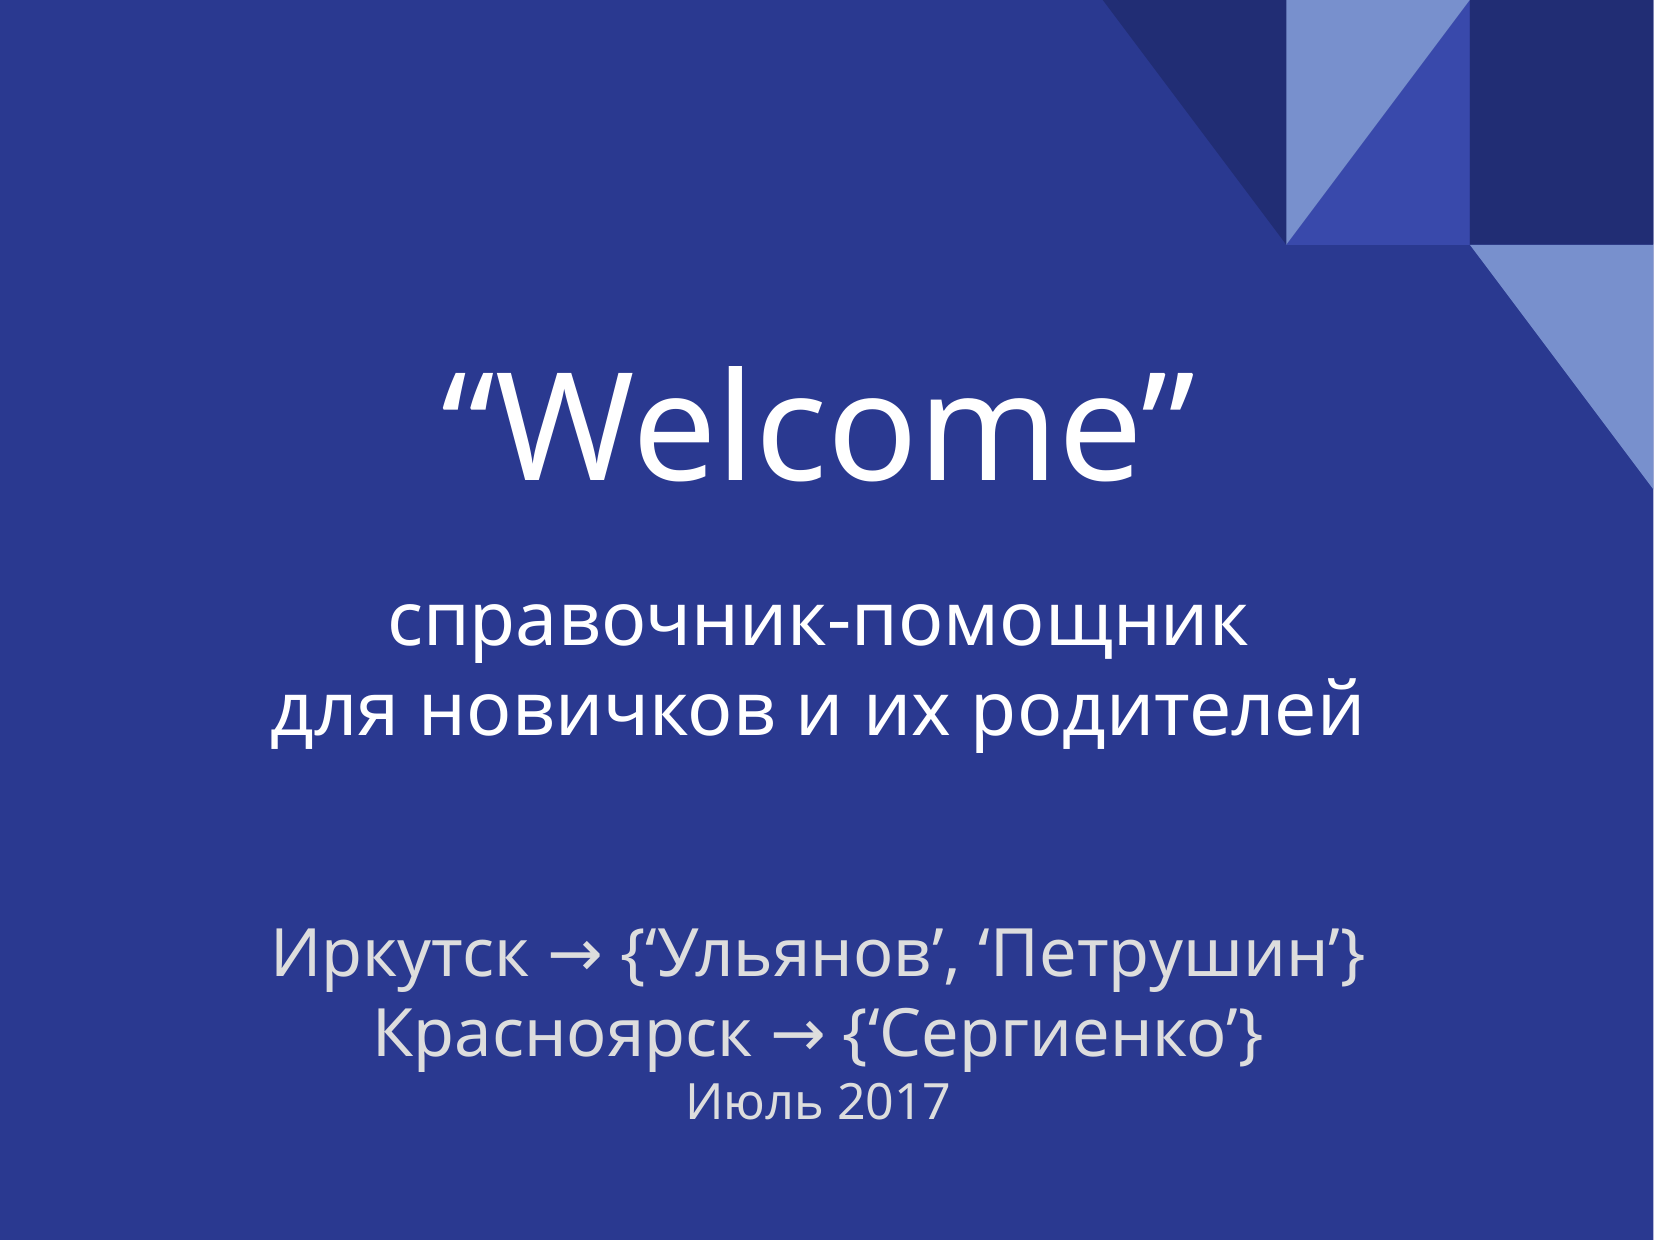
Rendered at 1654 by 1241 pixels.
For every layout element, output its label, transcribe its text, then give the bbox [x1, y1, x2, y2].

subtitle “Welcome” справочник-помощник для новичков и их родителей Иркутск → {‘Ульянов’, ‘Петрушин’} Красноярск → {‘Сергиенко’} Июль 2017 [45, 315, 1592, 1201]
title [198, 45, 1654, 248]
